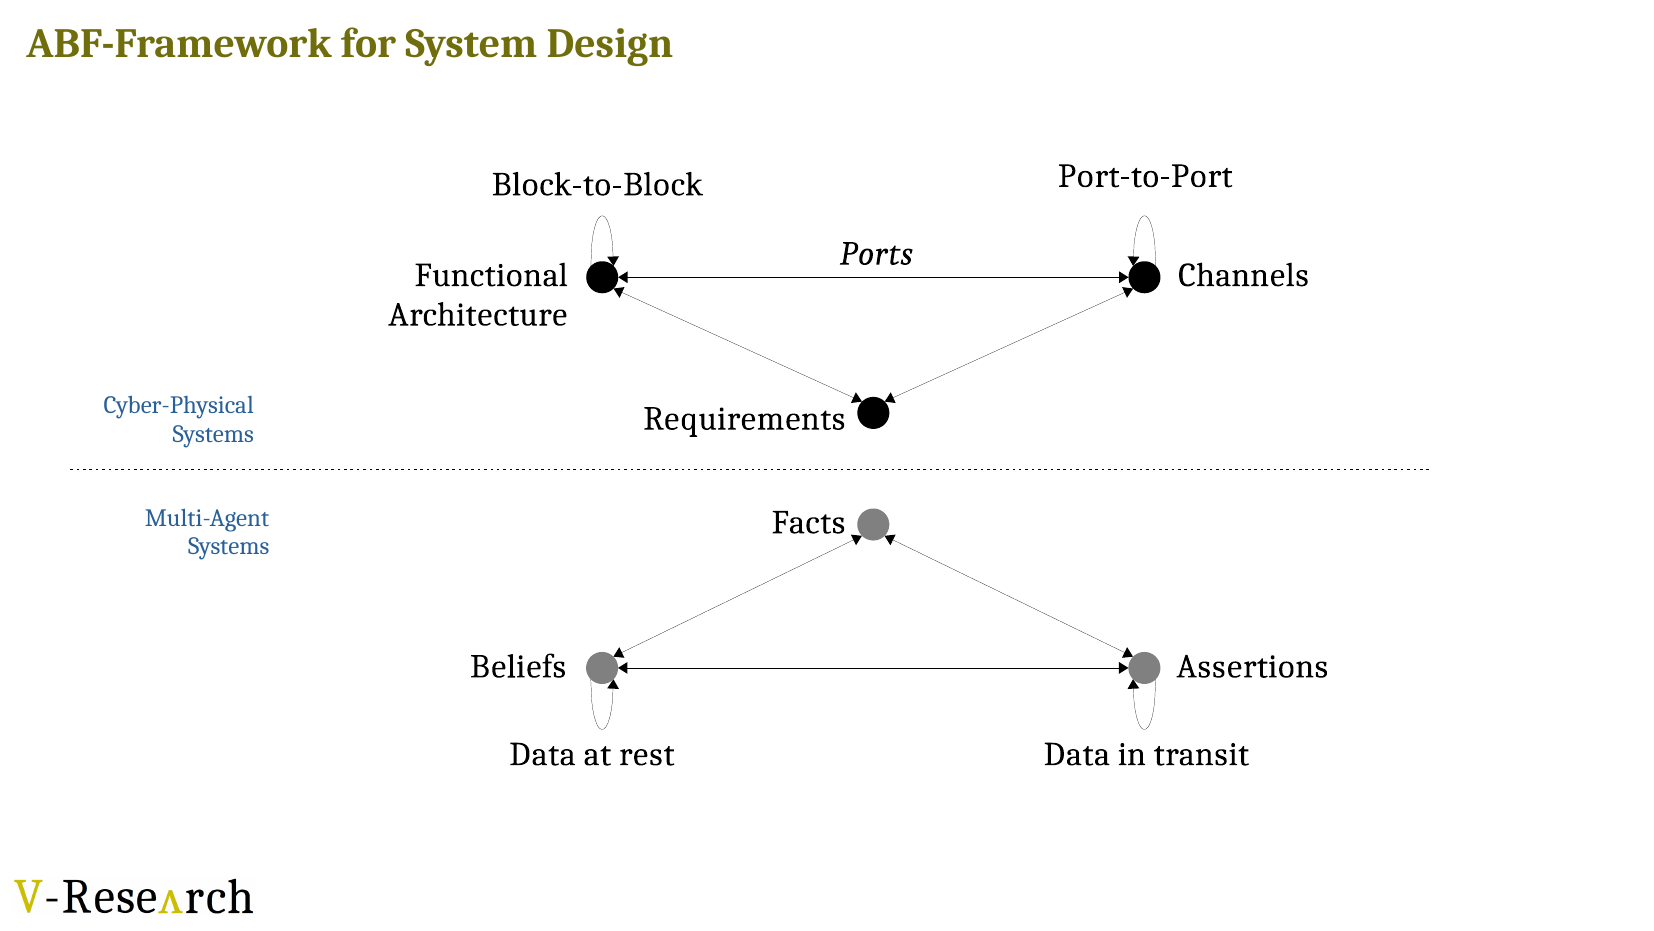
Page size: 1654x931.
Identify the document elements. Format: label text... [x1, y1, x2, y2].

text_box [820, 410, 832, 430]
text_box [388, 303, 409, 326]
text_box [718, 413, 726, 430]
text_box [665, 413, 679, 430]
text_box [833, 413, 845, 430]
text_box [539, 309, 552, 326]
text_box [586, 261, 619, 294]
text_box [1196, 262, 1215, 287]
text_box [548, 746, 576, 766]
text_box [1271, 270, 1285, 287]
text_box [520, 309, 537, 326]
text_box [686, 171, 703, 196]
text_box [492, 661, 506, 678]
text_box [494, 309, 507, 326]
text_box [437, 302, 465, 326]
text_box [1179, 749, 1214, 766]
text_box [757, 413, 784, 430]
text_box [1229, 749, 1238, 766]
text_box [1128, 651, 1161, 684]
text_box [432, 269, 450, 287]
text_box [507, 270, 522, 287]
text_box [681, 413, 698, 437]
text_box [595, 179, 610, 196]
text_box [1244, 658, 1268, 678]
text_box [1198, 661, 1210, 678]
text_box [650, 749, 662, 766]
text_box [517, 661, 525, 678]
text_box [790, 517, 805, 534]
text_box Cyber-Physical Systems [88, 383, 277, 458]
text_box [584, 749, 599, 766]
text_box [553, 309, 567, 326]
text_box [671, 179, 685, 196]
text_box [423, 309, 437, 326]
text_box [1095, 167, 1120, 188]
text_box [1215, 749, 1227, 766]
text_box [801, 413, 820, 430]
text_box [451, 270, 469, 287]
text_box [644, 171, 652, 196]
text_box [1228, 661, 1242, 678]
text_box [1279, 661, 1294, 678]
text_box [900, 248, 913, 265]
text_box [624, 172, 642, 196]
text_box [634, 749, 648, 766]
text_box [542, 653, 555, 678]
text_box [559, 262, 568, 287]
text_box [543, 270, 558, 287]
text_box [1131, 167, 1142, 188]
text_box [1078, 170, 1093, 188]
text_box [1296, 661, 1314, 678]
text_box [524, 270, 542, 287]
text_box [620, 749, 633, 766]
text_box [415, 263, 432, 287]
text_box [857, 396, 890, 429]
text_box [1191, 170, 1206, 188]
text_box [586, 651, 619, 684]
text_box [1251, 270, 1269, 287]
text_box [1143, 170, 1158, 188]
picture [11, 876, 256, 916]
text_box [1044, 742, 1064, 766]
text_box [553, 661, 565, 678]
text_box [1269, 661, 1277, 678]
text_box [497, 269, 505, 287]
text_box [512, 171, 521, 196]
text_box [859, 248, 873, 265]
text_box [644, 407, 664, 430]
text_box Multi-Agent Systems [129, 496, 287, 570]
text_box [786, 413, 800, 430]
text_box [741, 413, 756, 430]
text_box [664, 746, 675, 766]
text_box [1232, 270, 1250, 287]
text_box [485, 267, 496, 287]
text_box [806, 517, 819, 534]
text_box [410, 309, 423, 326]
text_box [1067, 749, 1082, 766]
text_box [1208, 167, 1233, 188]
text_box [857, 508, 890, 541]
text_box [1095, 749, 1110, 766]
text_box [833, 517, 845, 534]
text_box [1296, 270, 1308, 287]
text_box [1166, 749, 1179, 766]
text_box [1315, 661, 1327, 678]
text_box [471, 655, 489, 678]
text_box [532, 749, 547, 766]
text_box [583, 176, 594, 196]
text_box [1172, 164, 1189, 187]
text_box [527, 661, 541, 678]
text_box [554, 171, 572, 196]
text_box [839, 242, 859, 265]
text_box [522, 179, 538, 196]
text_box [727, 413, 741, 430]
text_box [699, 413, 717, 430]
text_box [600, 746, 611, 766]
text_box [540, 179, 553, 196]
text_box [1128, 749, 1146, 766]
text_box [507, 654, 516, 678]
text_box ABF-Framework for System Design [11, 12, 815, 83]
text_box [1286, 262, 1295, 287]
text_box [465, 306, 477, 326]
text_box [820, 514, 832, 534]
text_box [1154, 746, 1165, 766]
text_box [1058, 164, 1076, 187]
text_box [478, 309, 492, 326]
text_box [1216, 270, 1231, 287]
text_box [875, 245, 901, 265]
text_box [1176, 654, 1197, 678]
text_box [654, 179, 669, 196]
text_box [1128, 261, 1161, 294]
text_box [510, 742, 530, 766]
text_box [1118, 749, 1127, 766]
text_box [470, 270, 484, 287]
text_box [772, 510, 789, 534]
text_box [508, 306, 519, 326]
text_box [1179, 263, 1195, 287]
text_box [1082, 746, 1094, 766]
text_box [1238, 746, 1249, 766]
text_box [1213, 661, 1225, 678]
text_box [492, 172, 511, 196]
